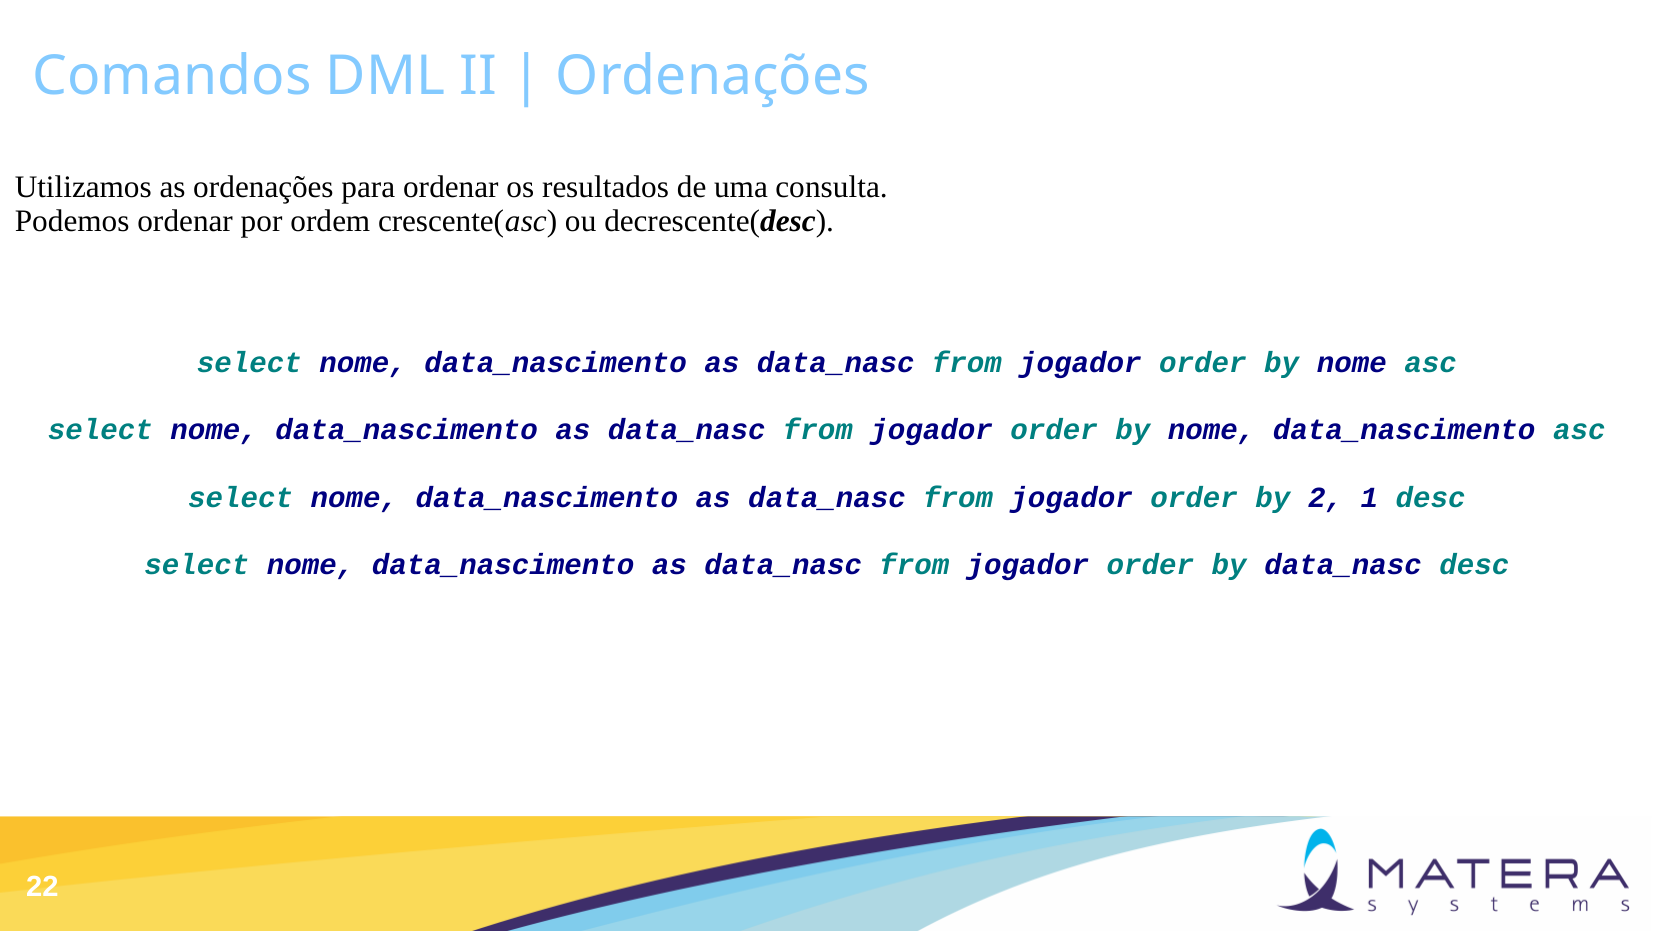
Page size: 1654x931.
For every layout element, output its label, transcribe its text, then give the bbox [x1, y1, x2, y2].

list Utilizamos as ordenações para ordenar os resultados de uma consulta. Podemos ordenar por ordem crescente(asc) ou decrescente(desc). select nome, data_nascimento as data_nasc from jogador order by nome asc select nome, data_nascimento as data_nasc from jogador order by nome, data_nascimento asc select nome, data_nascimento as data_nasc from jogador order by 2, 1 desc select nome, data_nascimento as data_nasc from jogador order by data_nasc desc [0, 169, 1654, 829]
title Comandos DML II | Ordenações [32, 24, 1628, 137]
picture [0, 829, 1652, 931]
